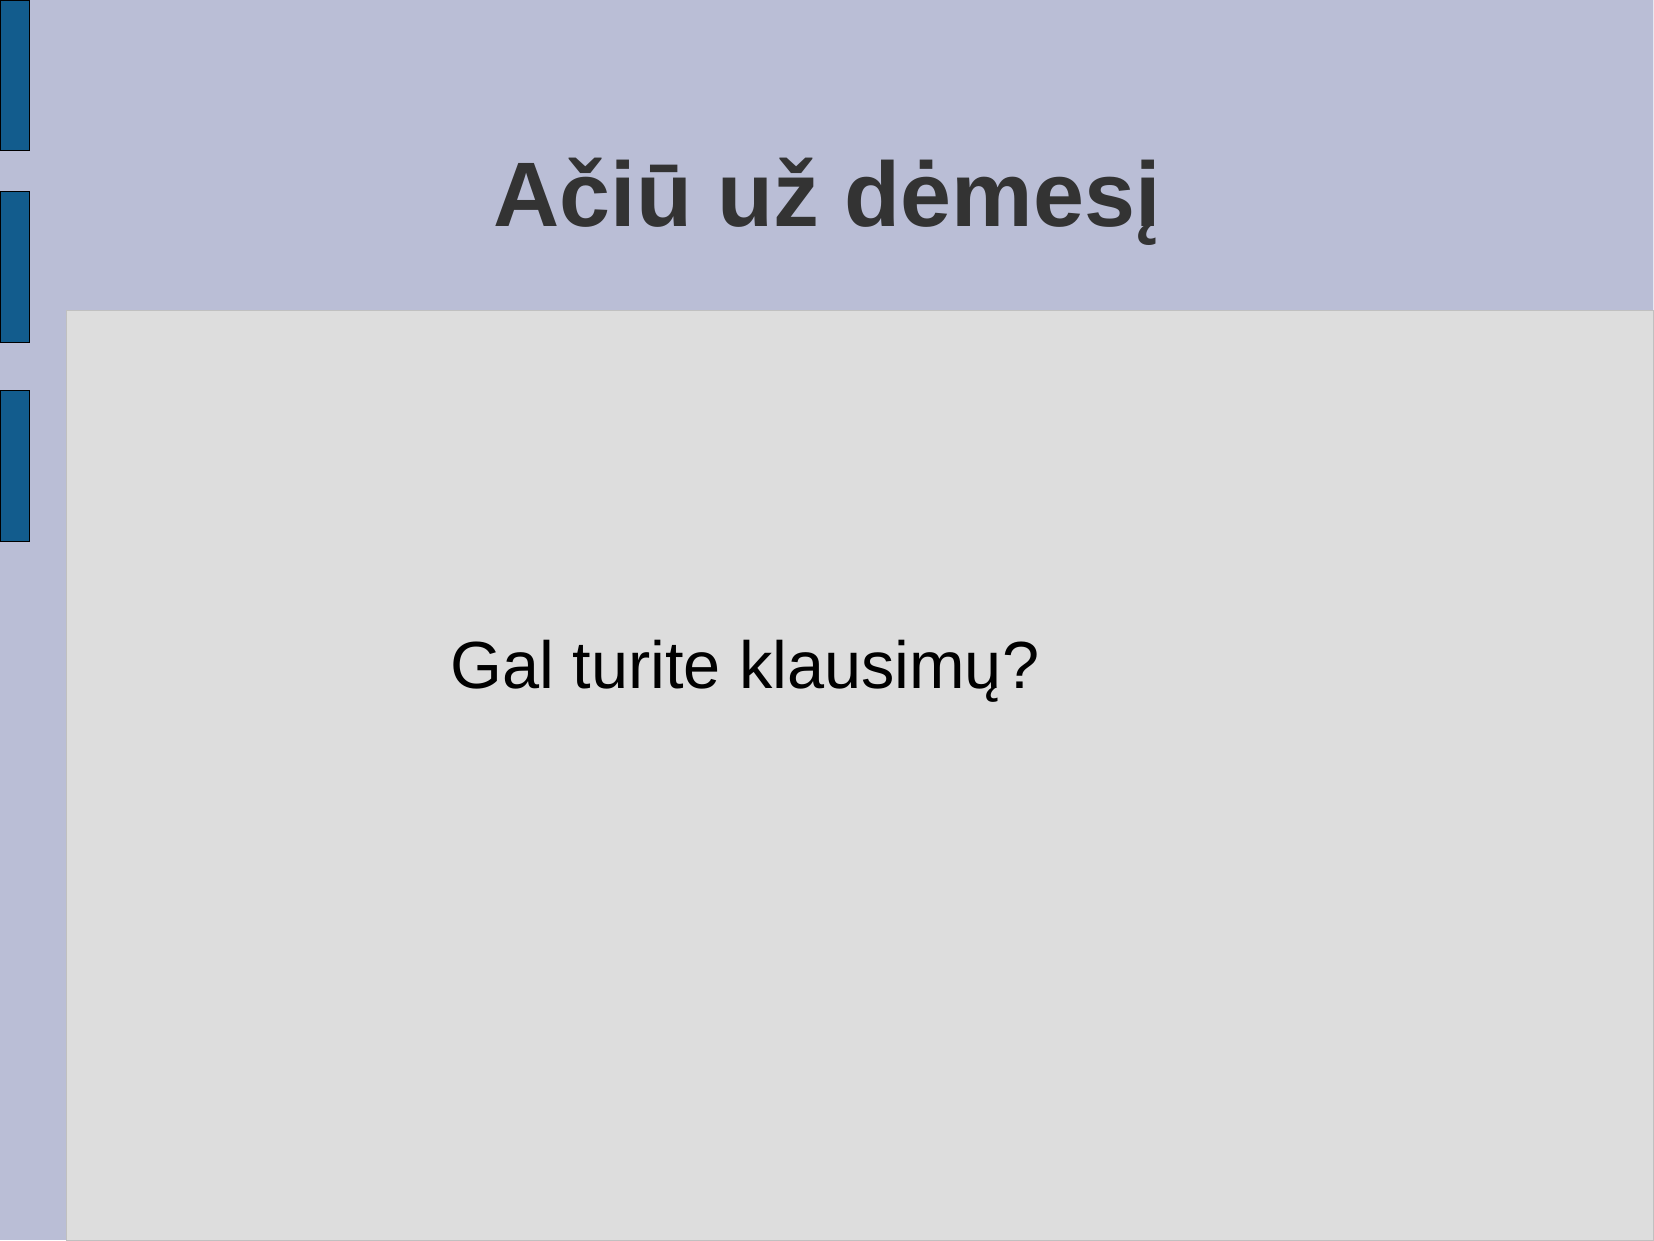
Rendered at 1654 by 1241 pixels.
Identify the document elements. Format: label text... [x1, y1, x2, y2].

list Gal turite klausimų? [433, 627, 1534, 1127]
title Ačiū už dėmesį [121, 91, 1534, 299]
